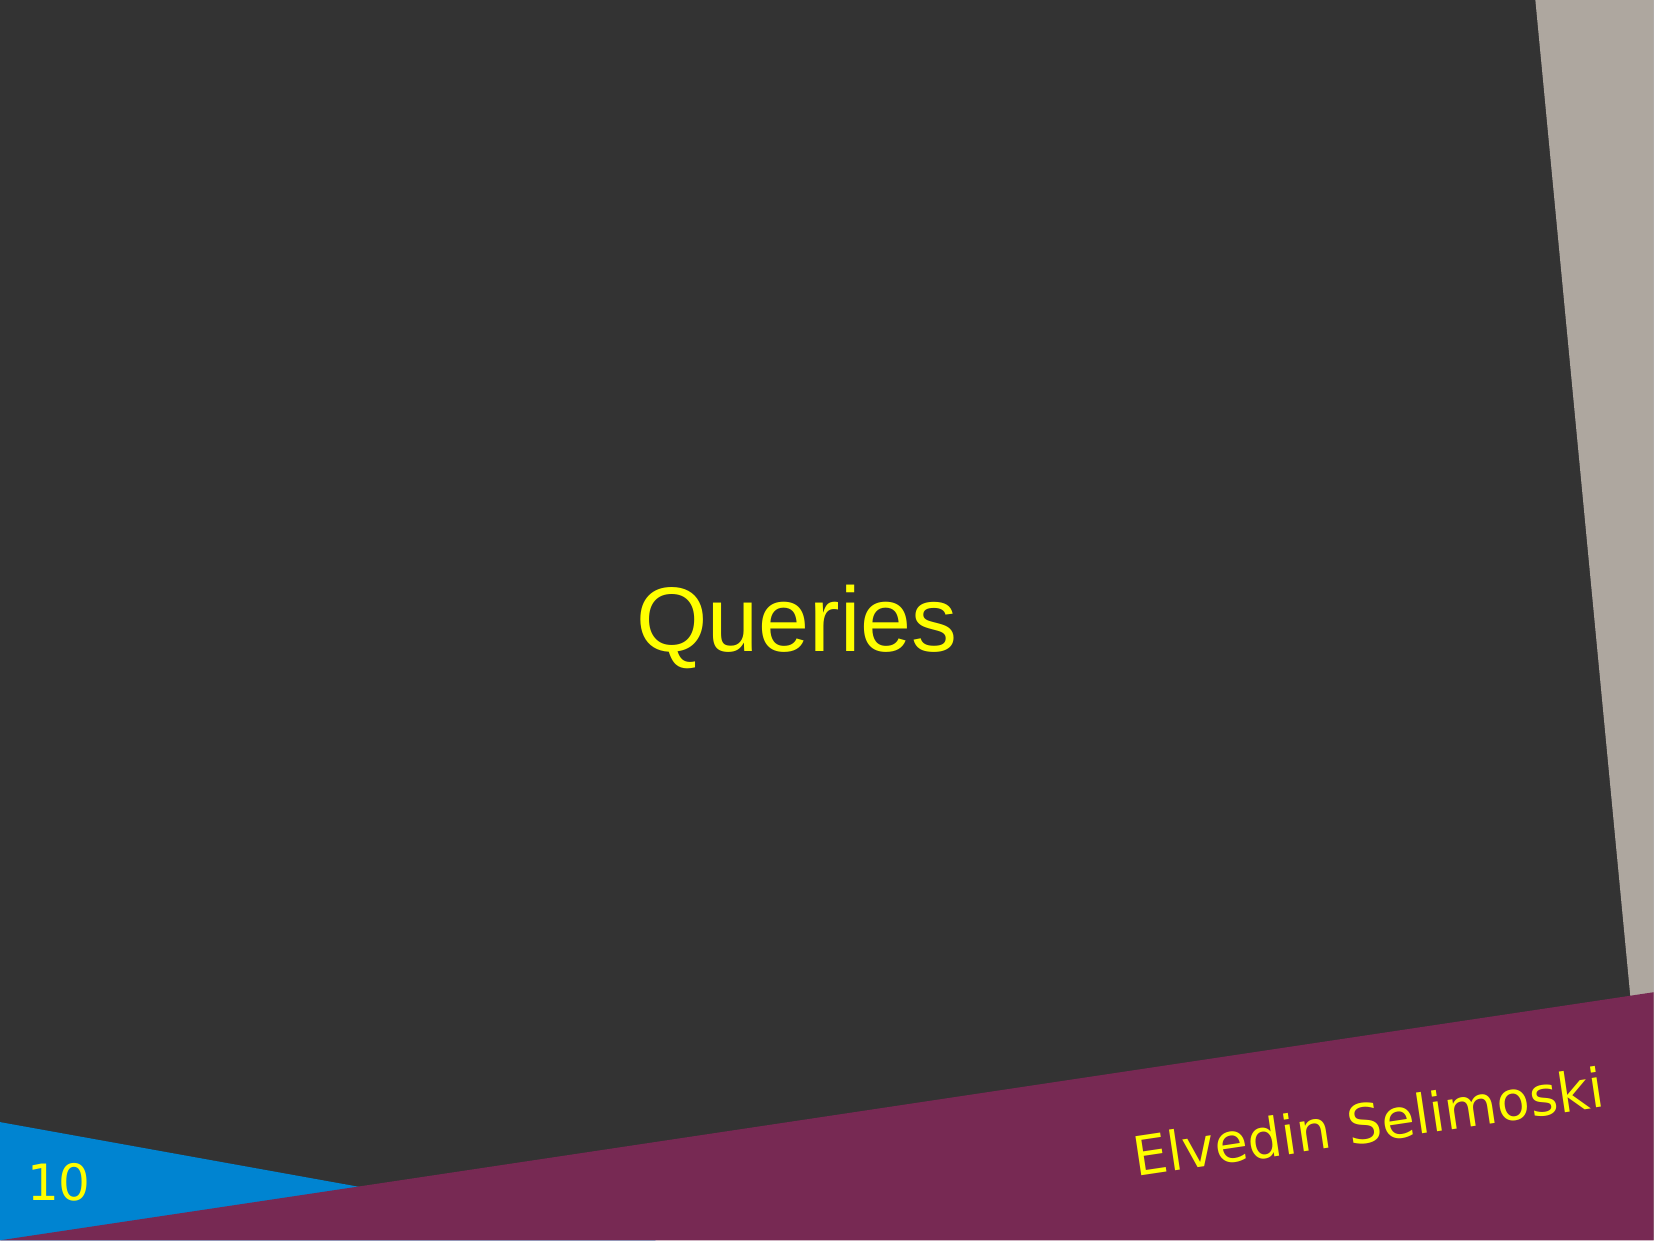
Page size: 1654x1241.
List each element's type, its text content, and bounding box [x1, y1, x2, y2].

title Queries [53, 407, 1542, 833]
text_box Elvedin Selimoski [1052, 1015, 1629, 1239]
